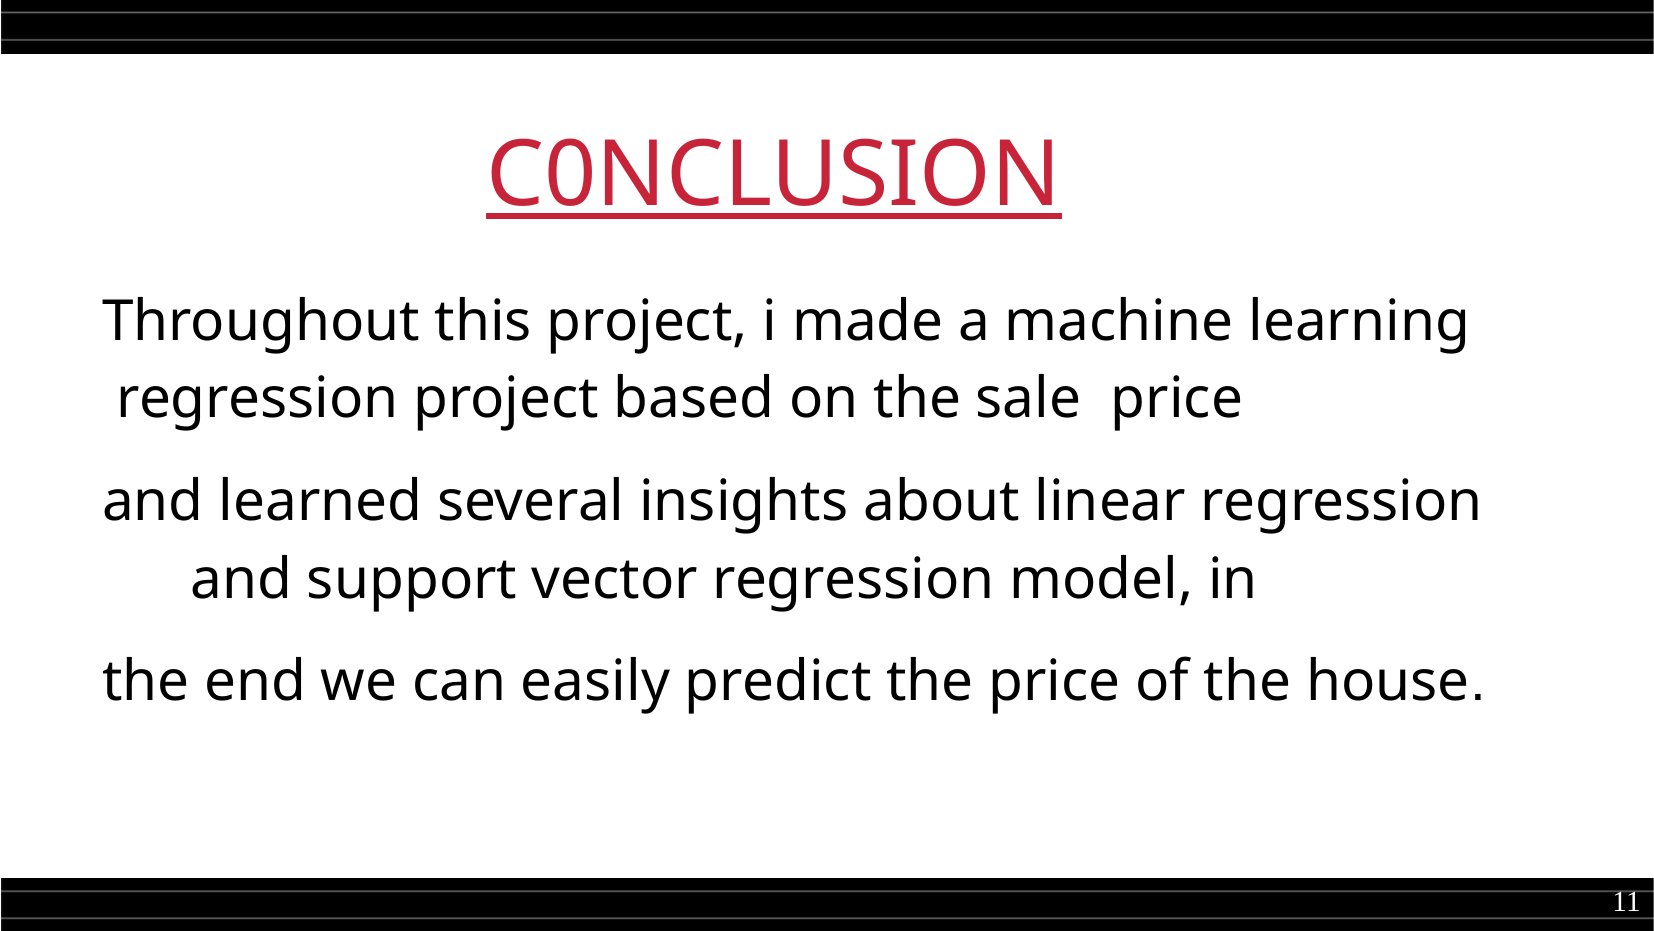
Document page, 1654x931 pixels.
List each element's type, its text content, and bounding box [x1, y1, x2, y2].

title C0NCLUSION [82, 92, 1571, 249]
picture [1, 0, 1654, 54]
picture [1, 878, 1654, 931]
list Throughout this project, i made a machine learning regression project based on the sale price and learned several insights about linear regression and support vector regression model, in the end we can easily predict the price of the house. [41, 279, 1531, 766]
